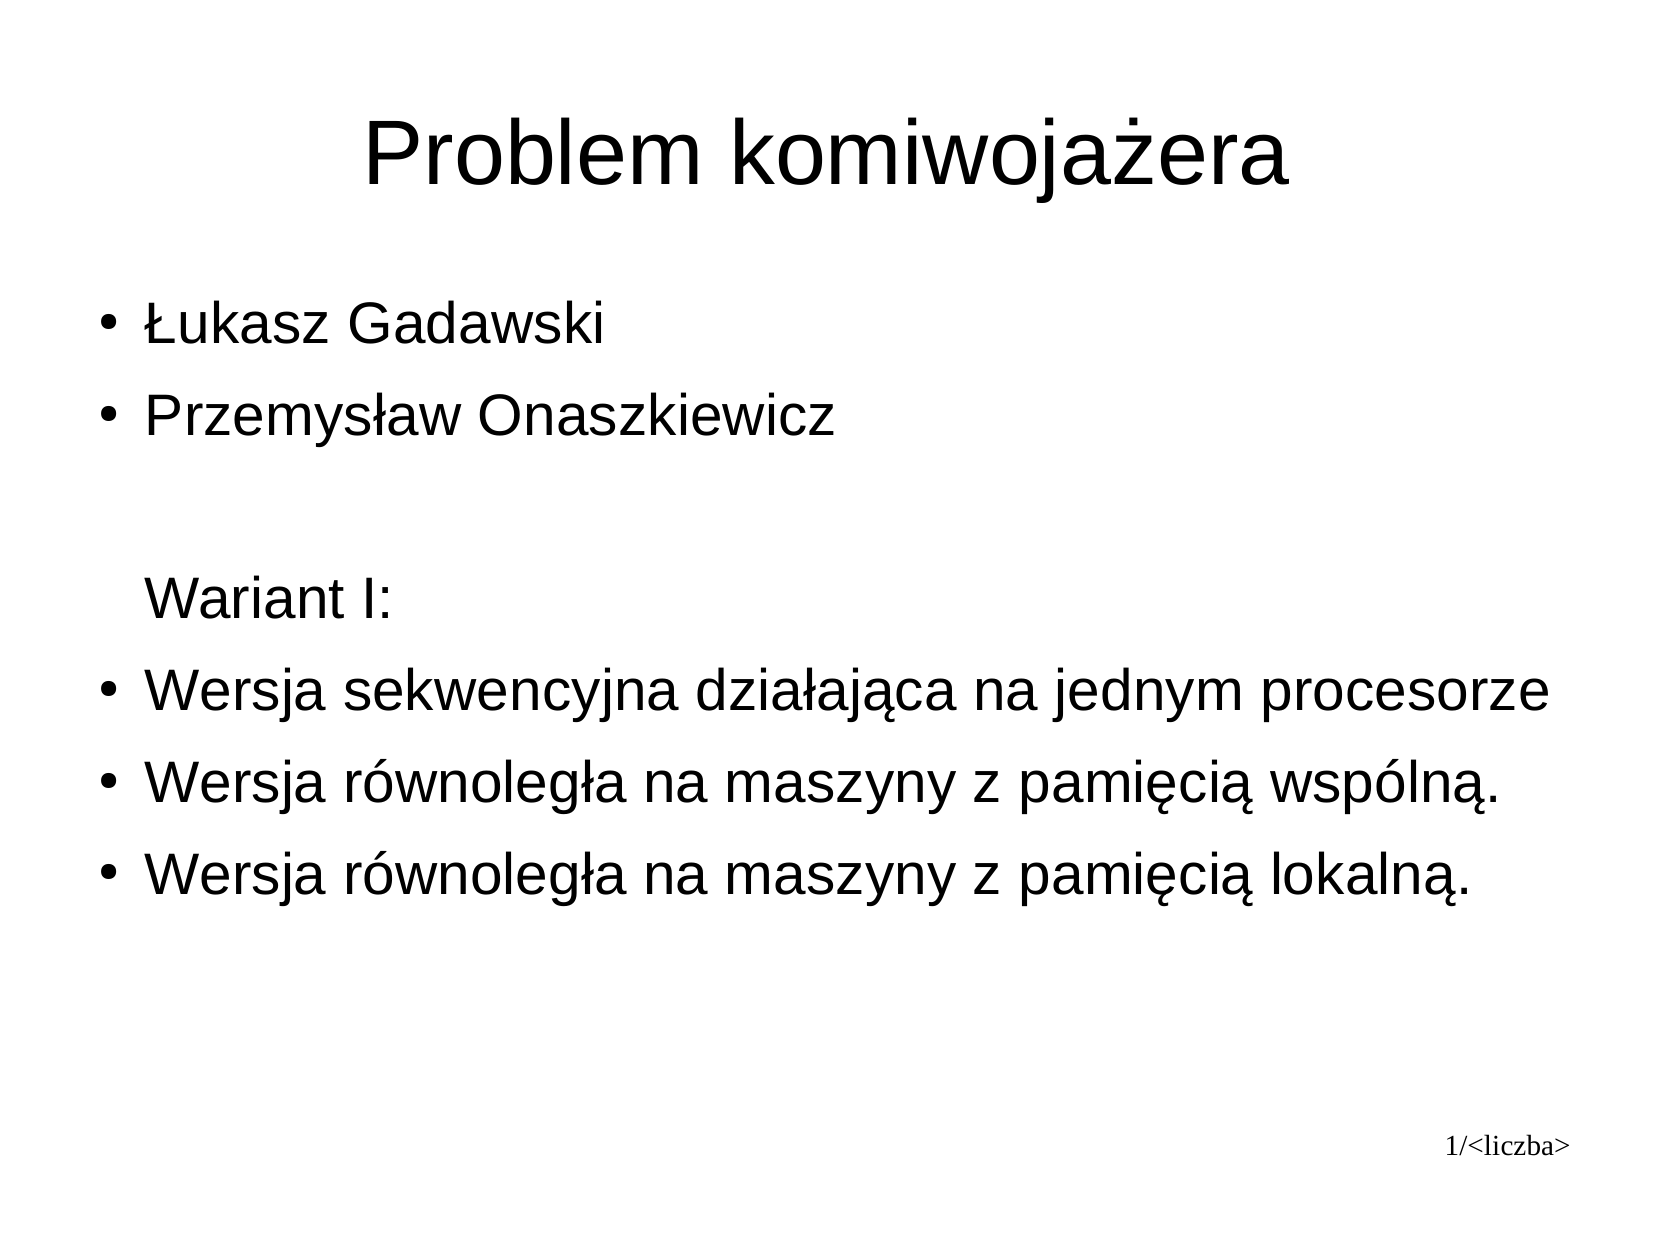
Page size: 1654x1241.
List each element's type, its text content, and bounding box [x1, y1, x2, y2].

list Łukasz Gadawski Przemysław Onaszkiewicz Wariant I: Wersja sekwencyjna działająca na jednym procesorze Wersja równoległa na maszyny z pamięcią wspólną. Wersja równoległa na maszyny z pamięcią lokalną. [82, 290, 1571, 1010]
title Problem komiwojażera [82, 49, 1571, 257]
